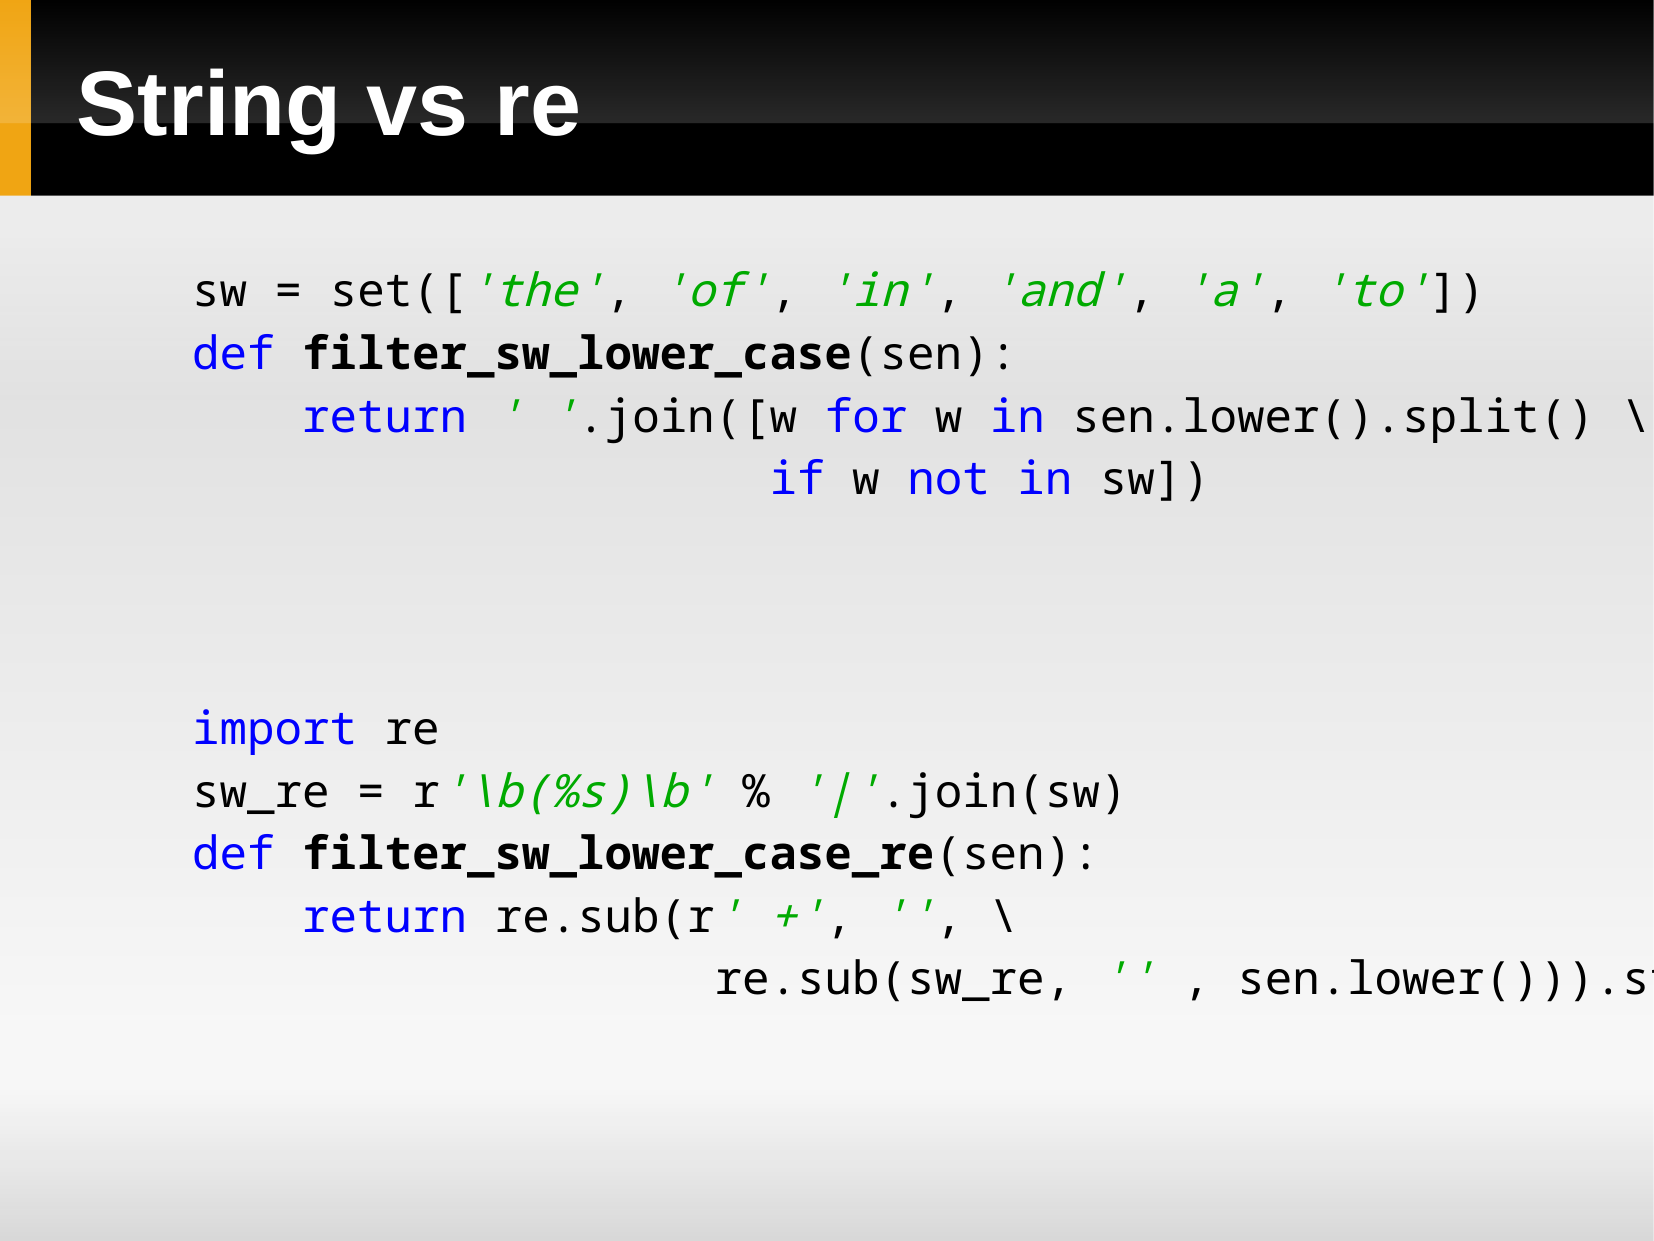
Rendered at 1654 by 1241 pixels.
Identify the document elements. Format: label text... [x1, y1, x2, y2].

picture [0, 0, 1654, 1241]
text_box sw = set(['the', 'of', 'in', 'and', 'a', 'to']) def filter_sw_lower_case(sen): return ' '.join([w for w in sen.lower().split() \ if w not in sw]) import re sw_re = r'\b(%s)\b' % '|'.join(sw) def filter_sw_lower_case_re(sen): return re.sub(r' +', '', \ re.sub(sw_re, '' , sen.lower())).strip() [177, 250, 1309, 958]
title String vs re [76, 7, 1565, 200]
